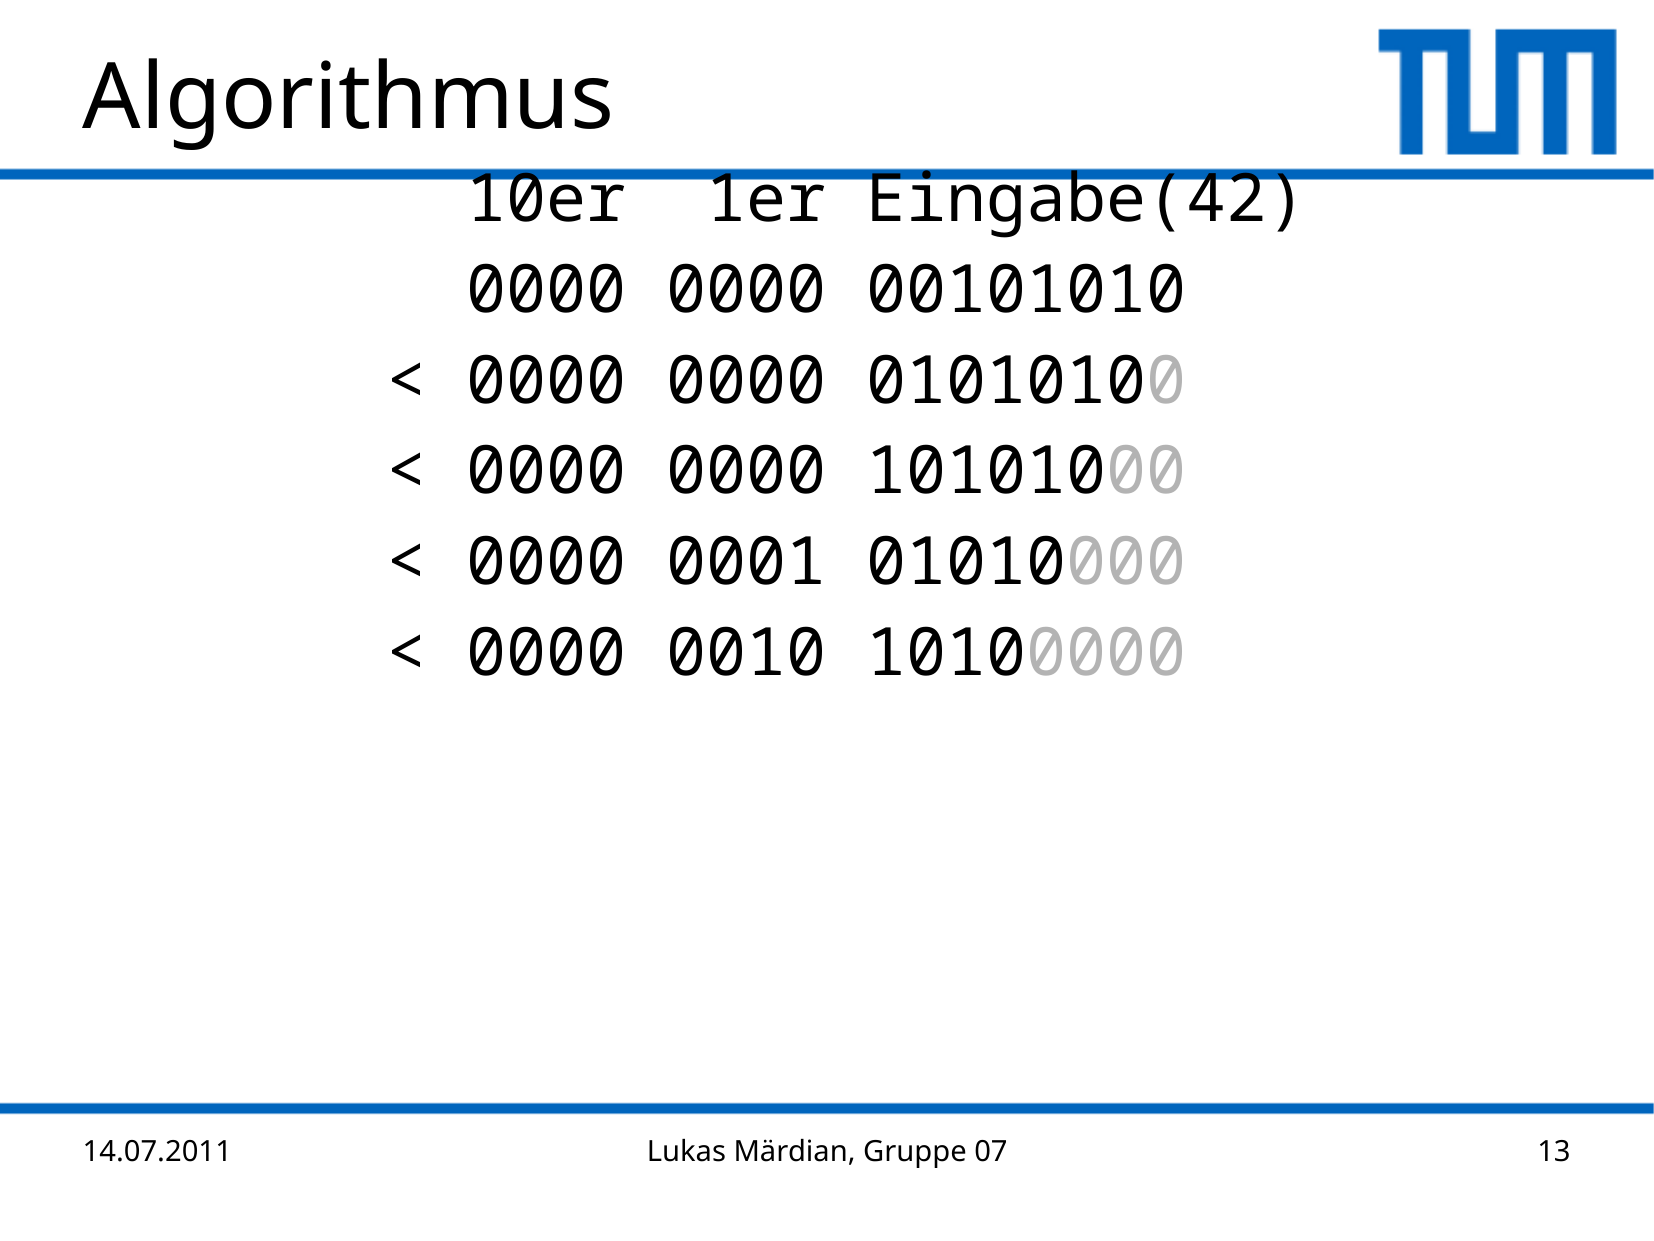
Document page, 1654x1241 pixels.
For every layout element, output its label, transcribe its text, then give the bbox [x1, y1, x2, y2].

title Algorithmus [82, 41, 1359, 145]
subtitle 10er 1er Eingabe(42) 0000 0000 00101010 < 0000 0000 01010100 < 0000 0000 10101000 < 0000 0001 01010000 < 0000 0010 10100000 [82, 206, 1571, 1093]
picture [0, 0, 1654, 1241]
